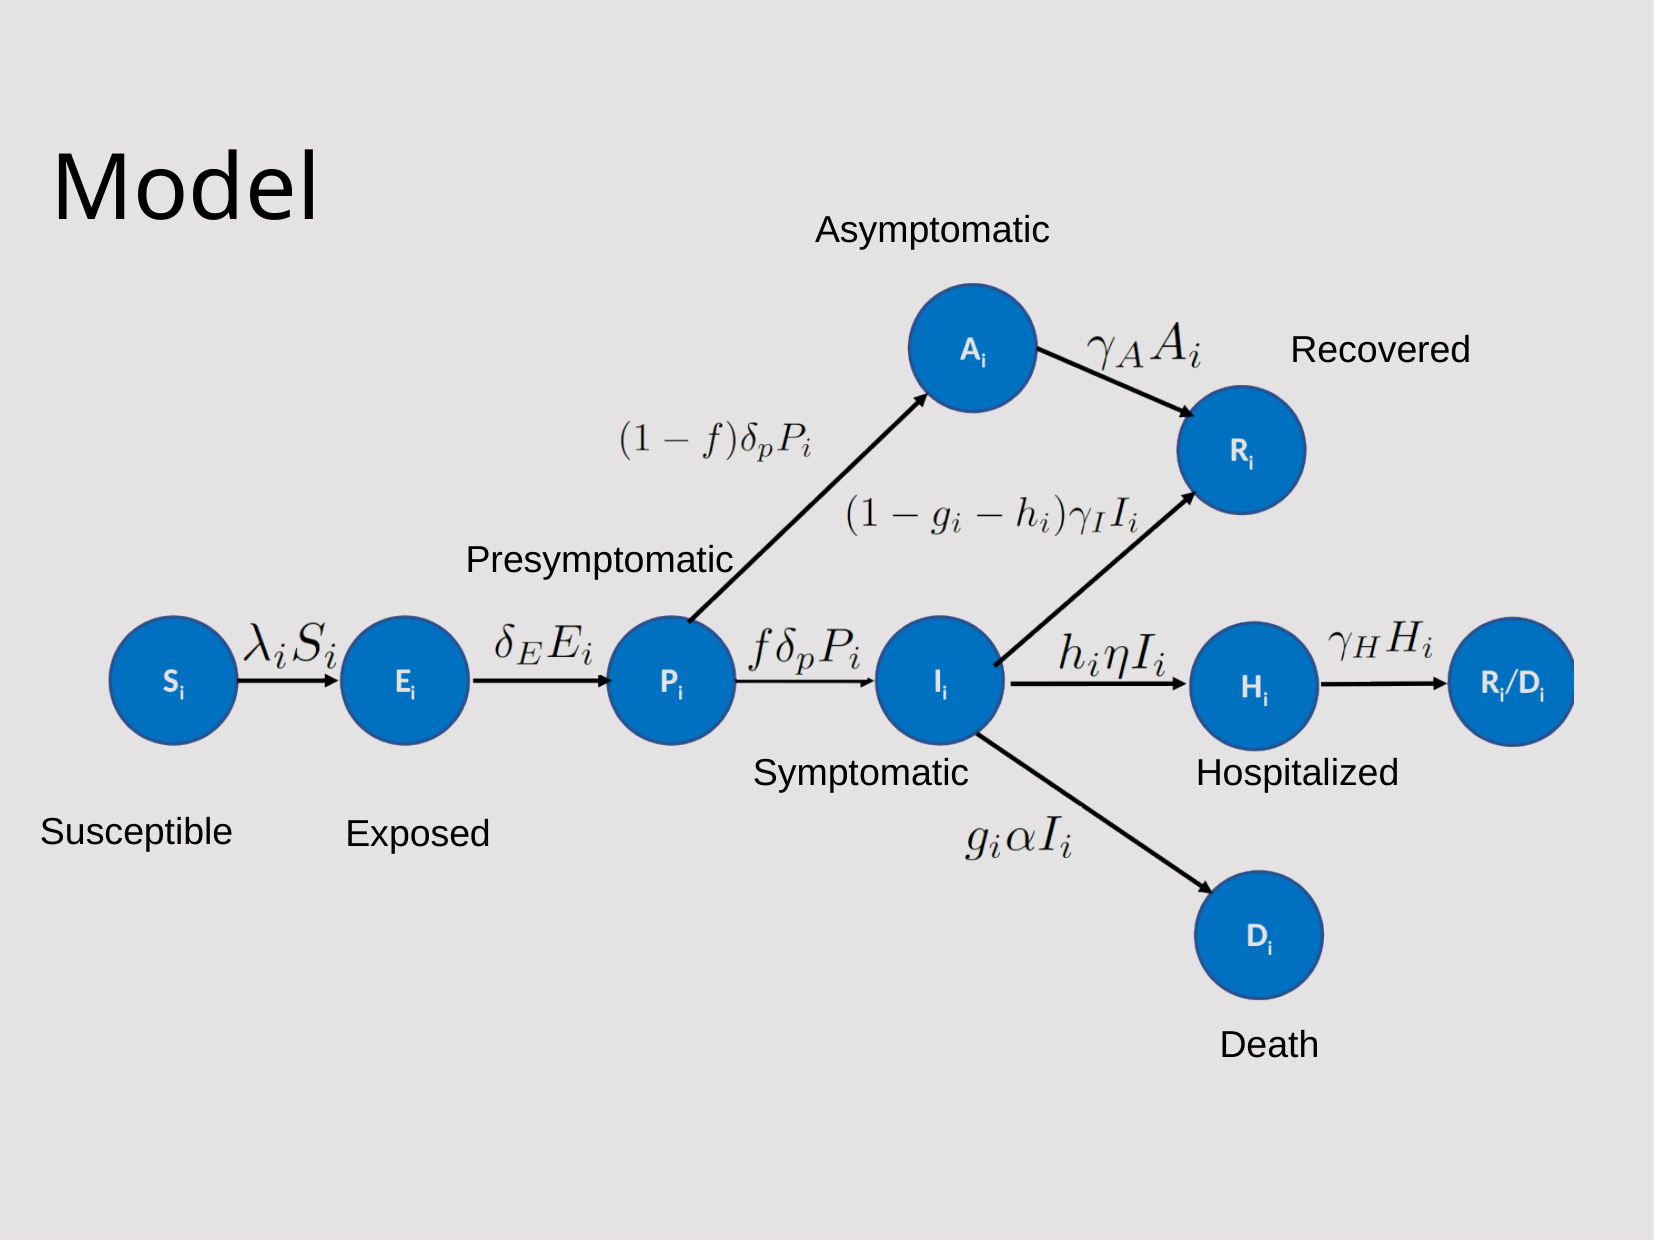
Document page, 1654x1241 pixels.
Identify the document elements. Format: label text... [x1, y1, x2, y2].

text_box Symptomatic [738, 744, 1037, 801]
picture [94, 264, 1574, 1096]
text_box Asymptomatic [800, 200, 1099, 258]
text_box Recovered [1275, 321, 1574, 378]
text_box Model [35, 114, 611, 237]
text_box Presymptomatic [450, 531, 749, 589]
text_box Death [1204, 1015, 1503, 1073]
text_box Hospitalized [1181, 744, 1480, 801]
text_box Susceptible [25, 803, 249, 860]
text_box Exposed [330, 805, 506, 863]
